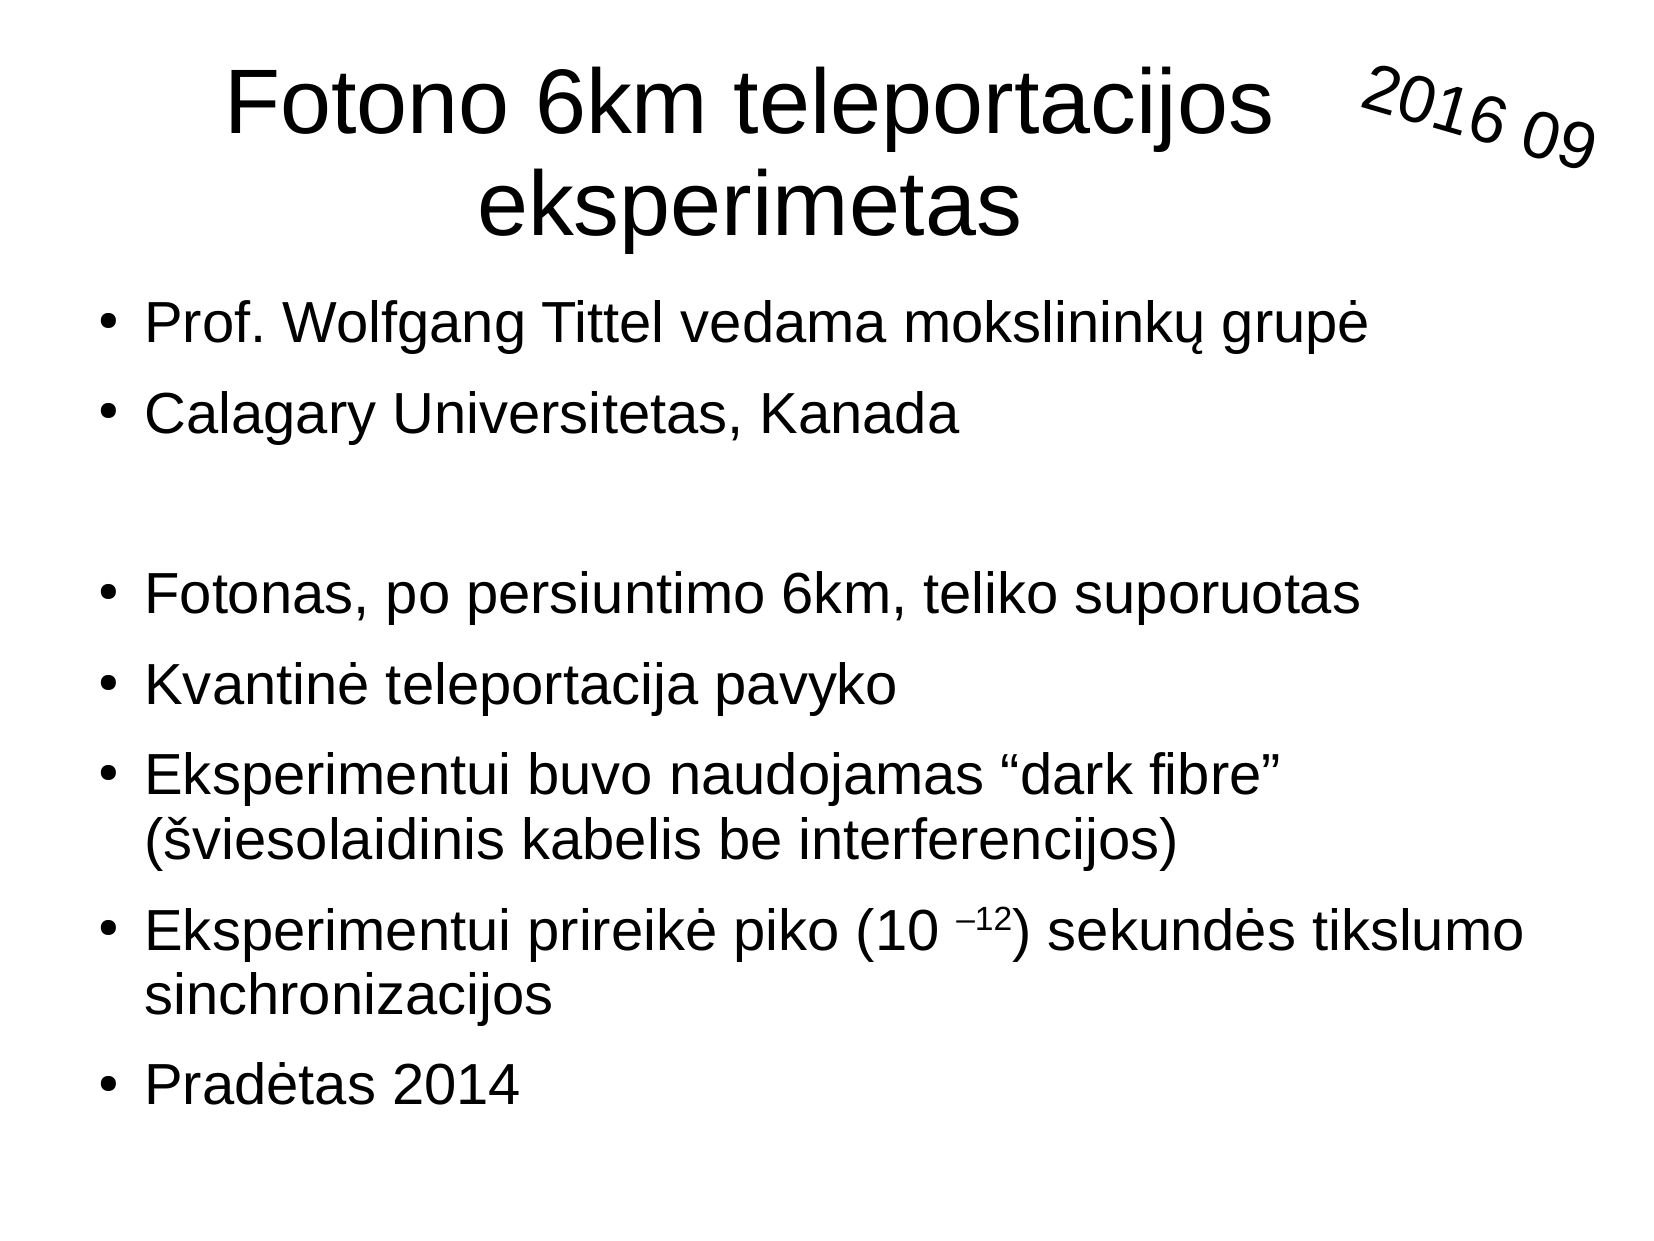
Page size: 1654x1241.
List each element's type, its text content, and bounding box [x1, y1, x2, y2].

title Fotono 6km teleportacijos eksperimetas [105, 49, 1396, 257]
list Prof. Wolfgang Tittel vedama mokslininkų grupė Calagary Universitetas, Kanada Fotonas, po persiuntimo 6km, teliko suporuotas Kvantinė teleportacija pavyko Eksperimentui buvo naudojamas “dark fibre” (šviesolaidinis kabelis be interferencijos) Eksperimentui prireikė piko (10 –12) sekundės tikslumo sinchronizacijos Pradėtas 2014 [82, 290, 1571, 1126]
text_box 2016 09 [1324, 0, 1636, 235]
